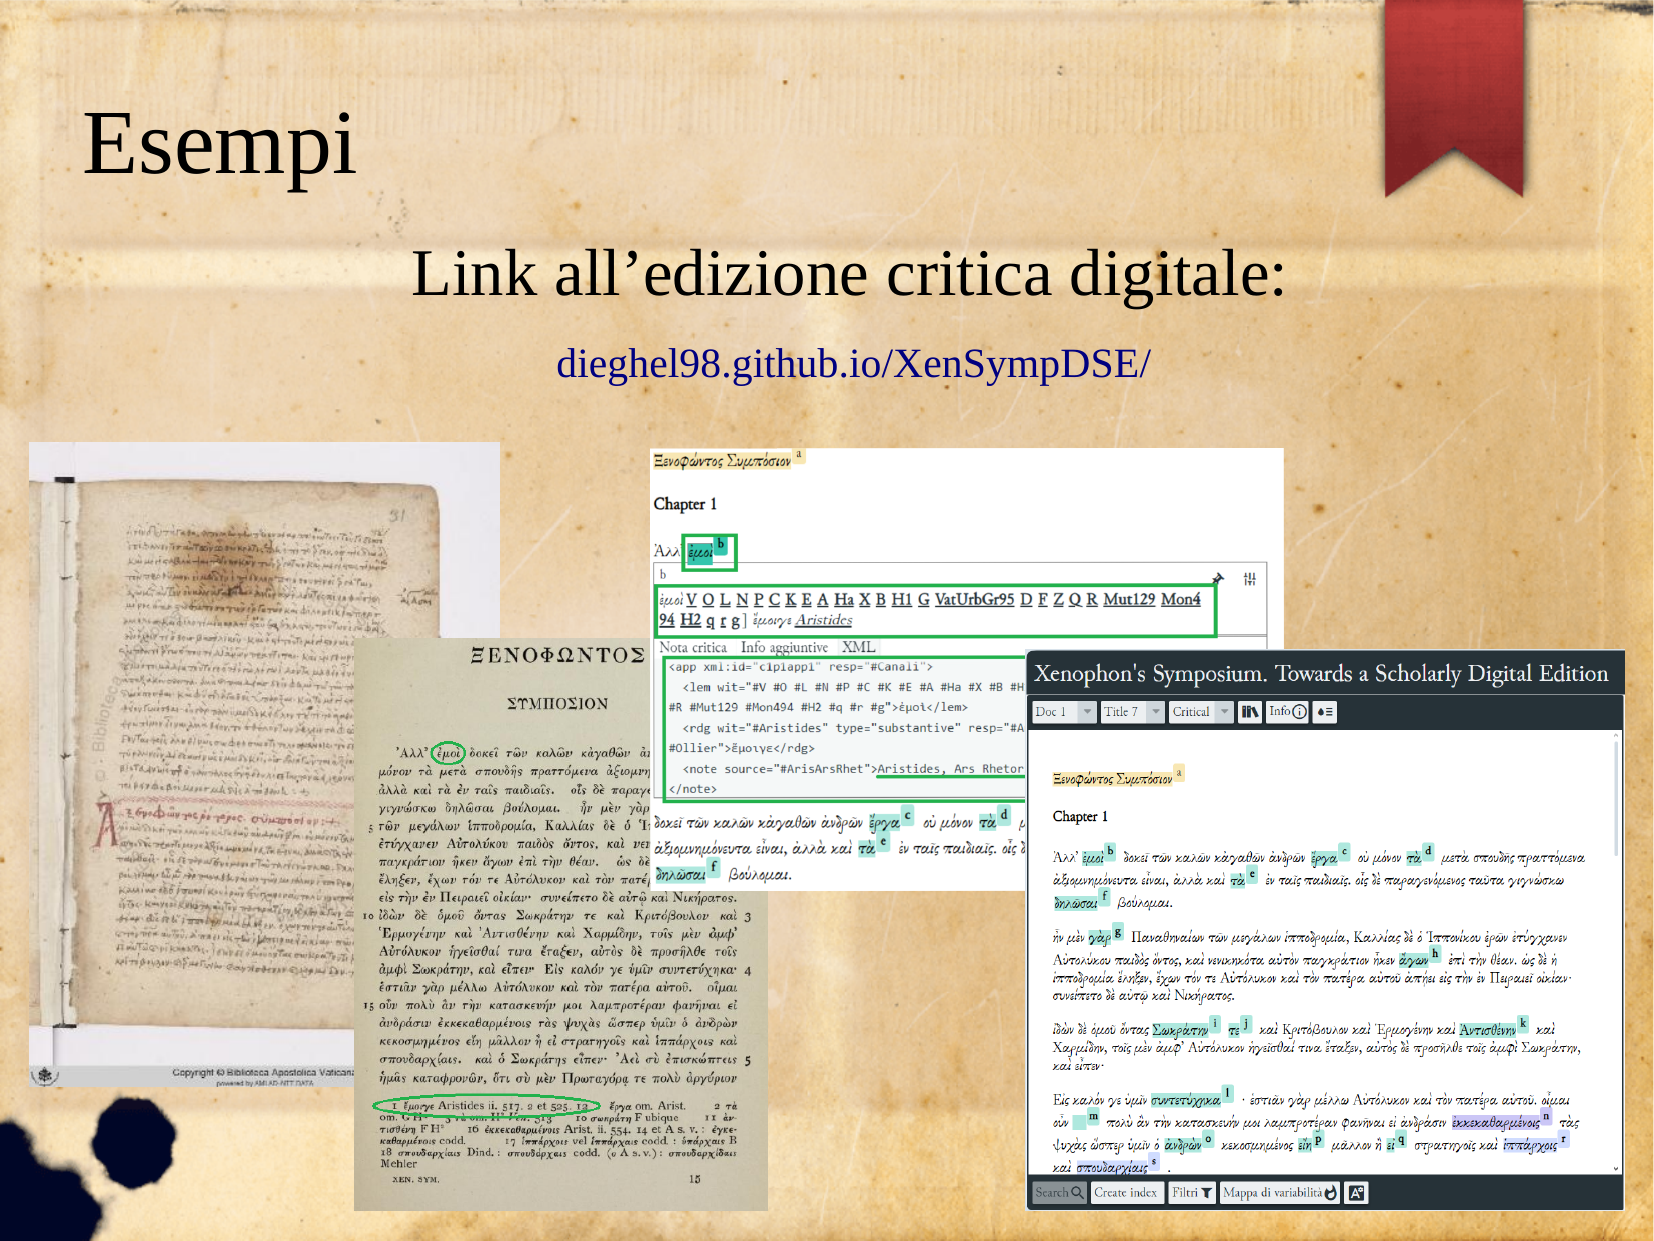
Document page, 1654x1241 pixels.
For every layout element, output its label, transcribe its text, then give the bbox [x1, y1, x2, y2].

picture [0, 0, 1654, 1241]
title Esempi [82, 49, 1347, 237]
list Link all’edizione critica digitale: dieghel98.github.io/XenSympDSE/ [171, 236, 1477, 448]
